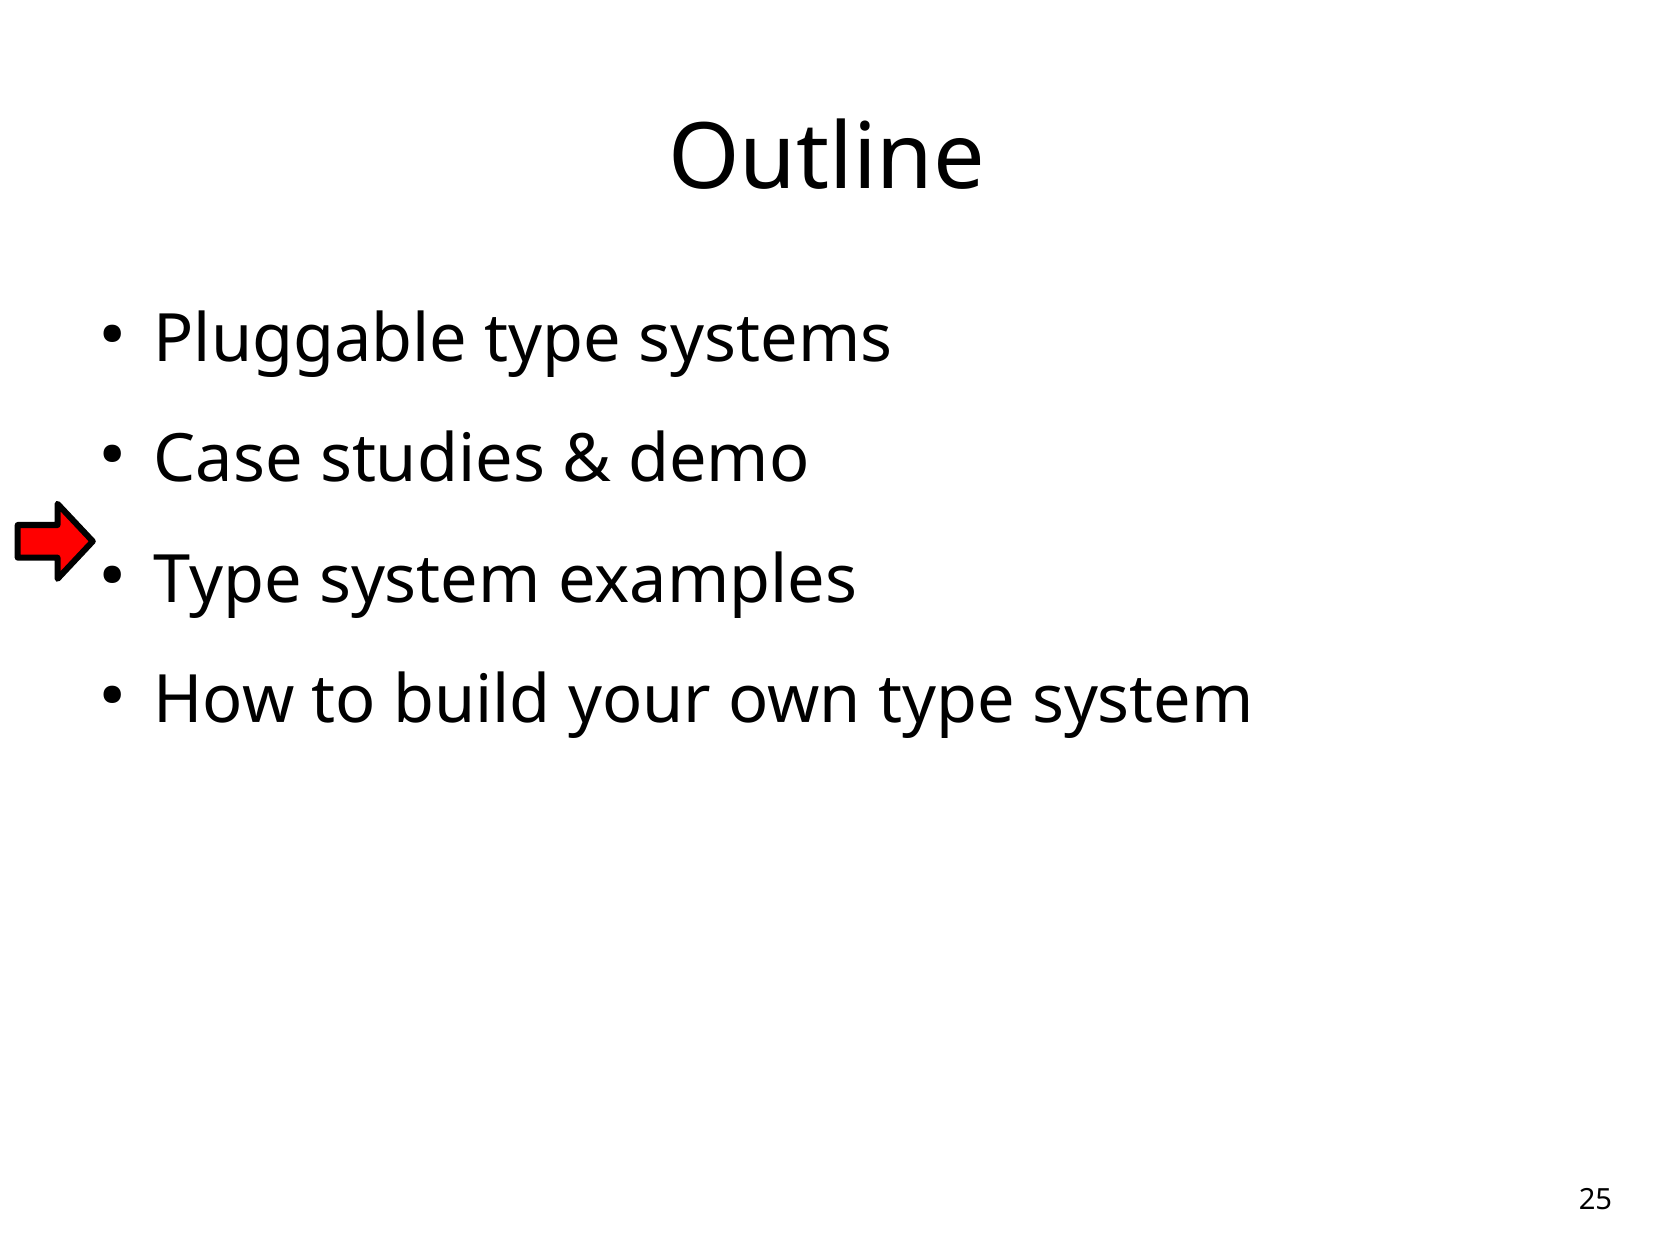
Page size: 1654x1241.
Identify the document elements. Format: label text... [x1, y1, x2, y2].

title Outline [82, 49, 1571, 257]
list Pluggable type systems Case studies & demo Type system examples How to build your own type system [82, 290, 1571, 1010]
text_box [17, 503, 93, 579]
